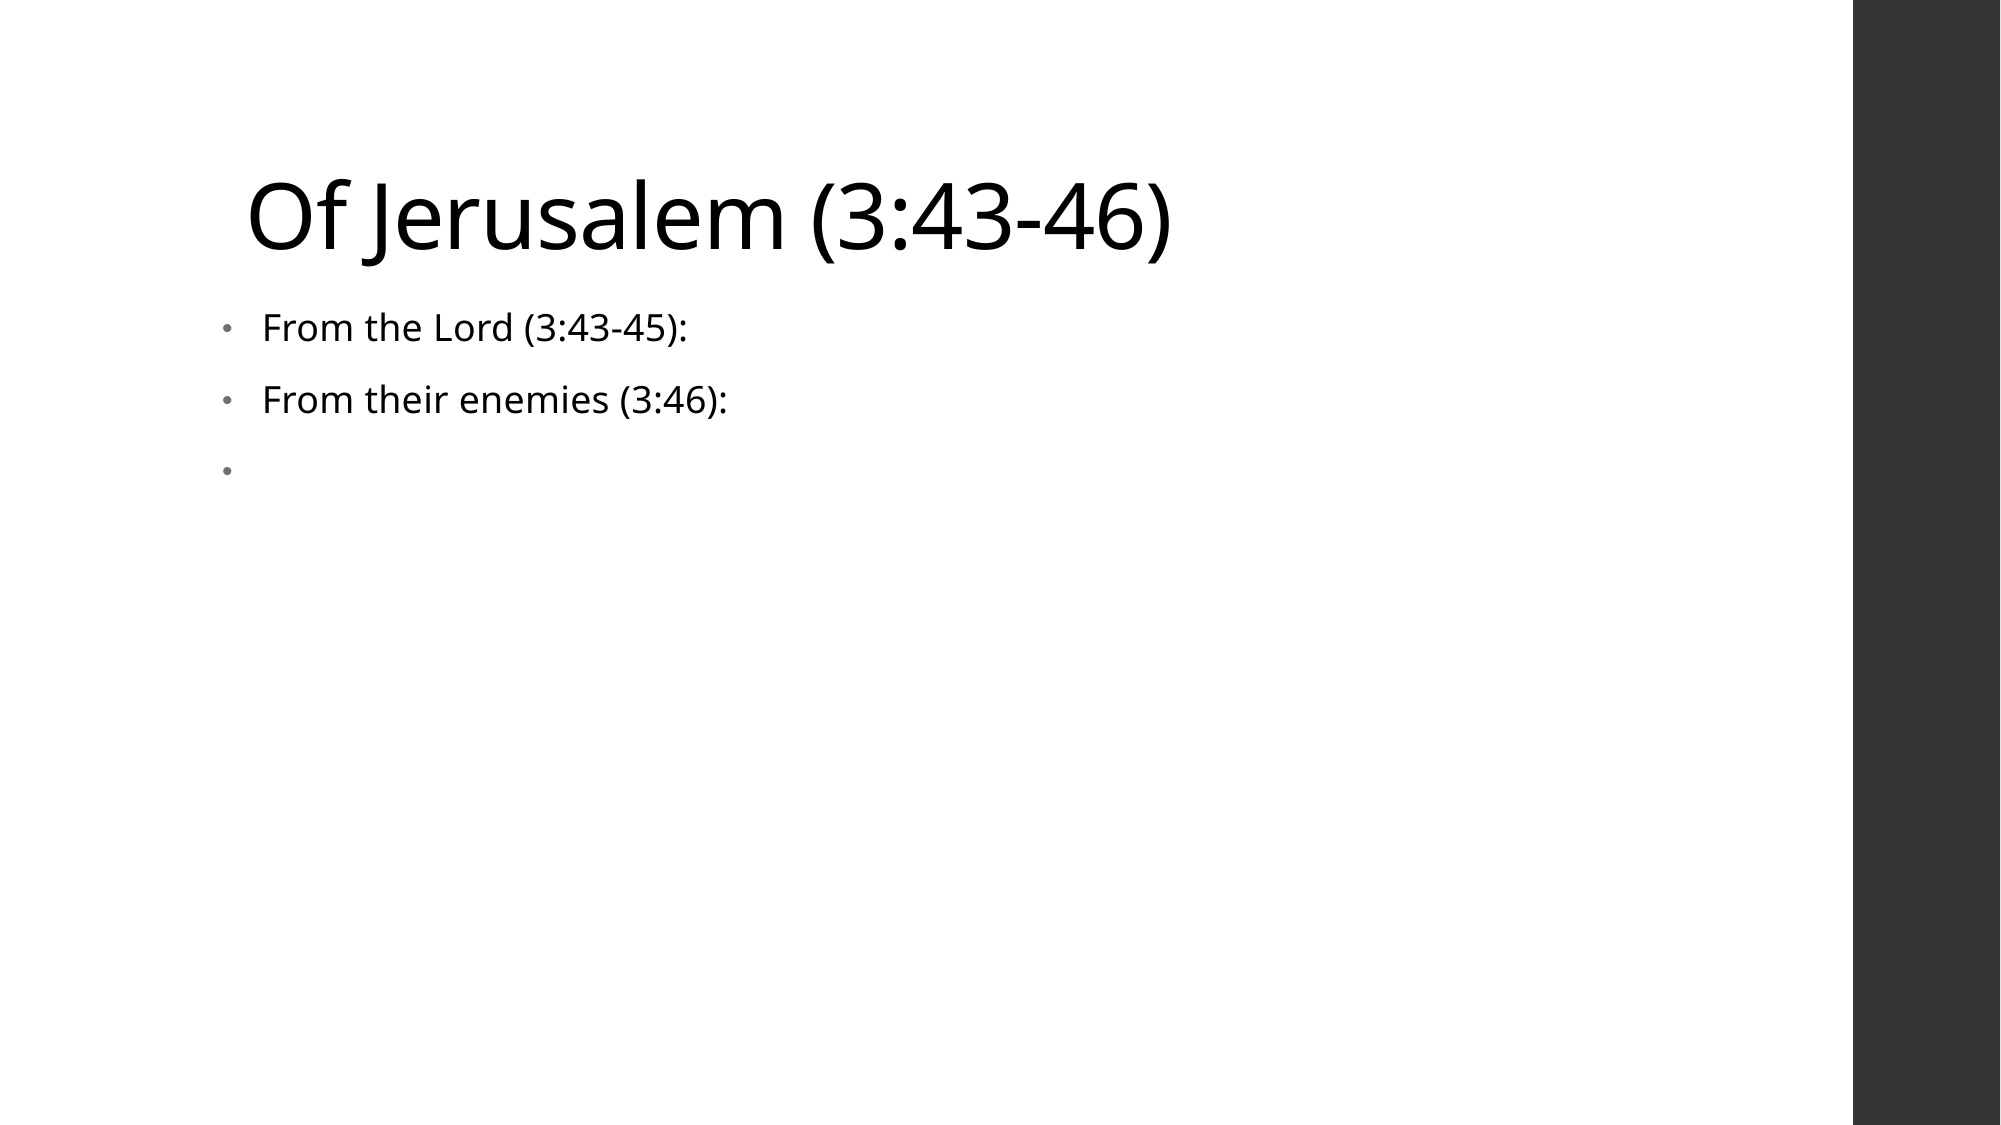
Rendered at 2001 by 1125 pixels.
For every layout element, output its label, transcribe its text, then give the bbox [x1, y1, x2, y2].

list From the Lord (3:43-45): From their enemies (3:46): [206, 299, 1617, 1014]
title Of Jerusalem (3:43-46) [206, 60, 1797, 278]
